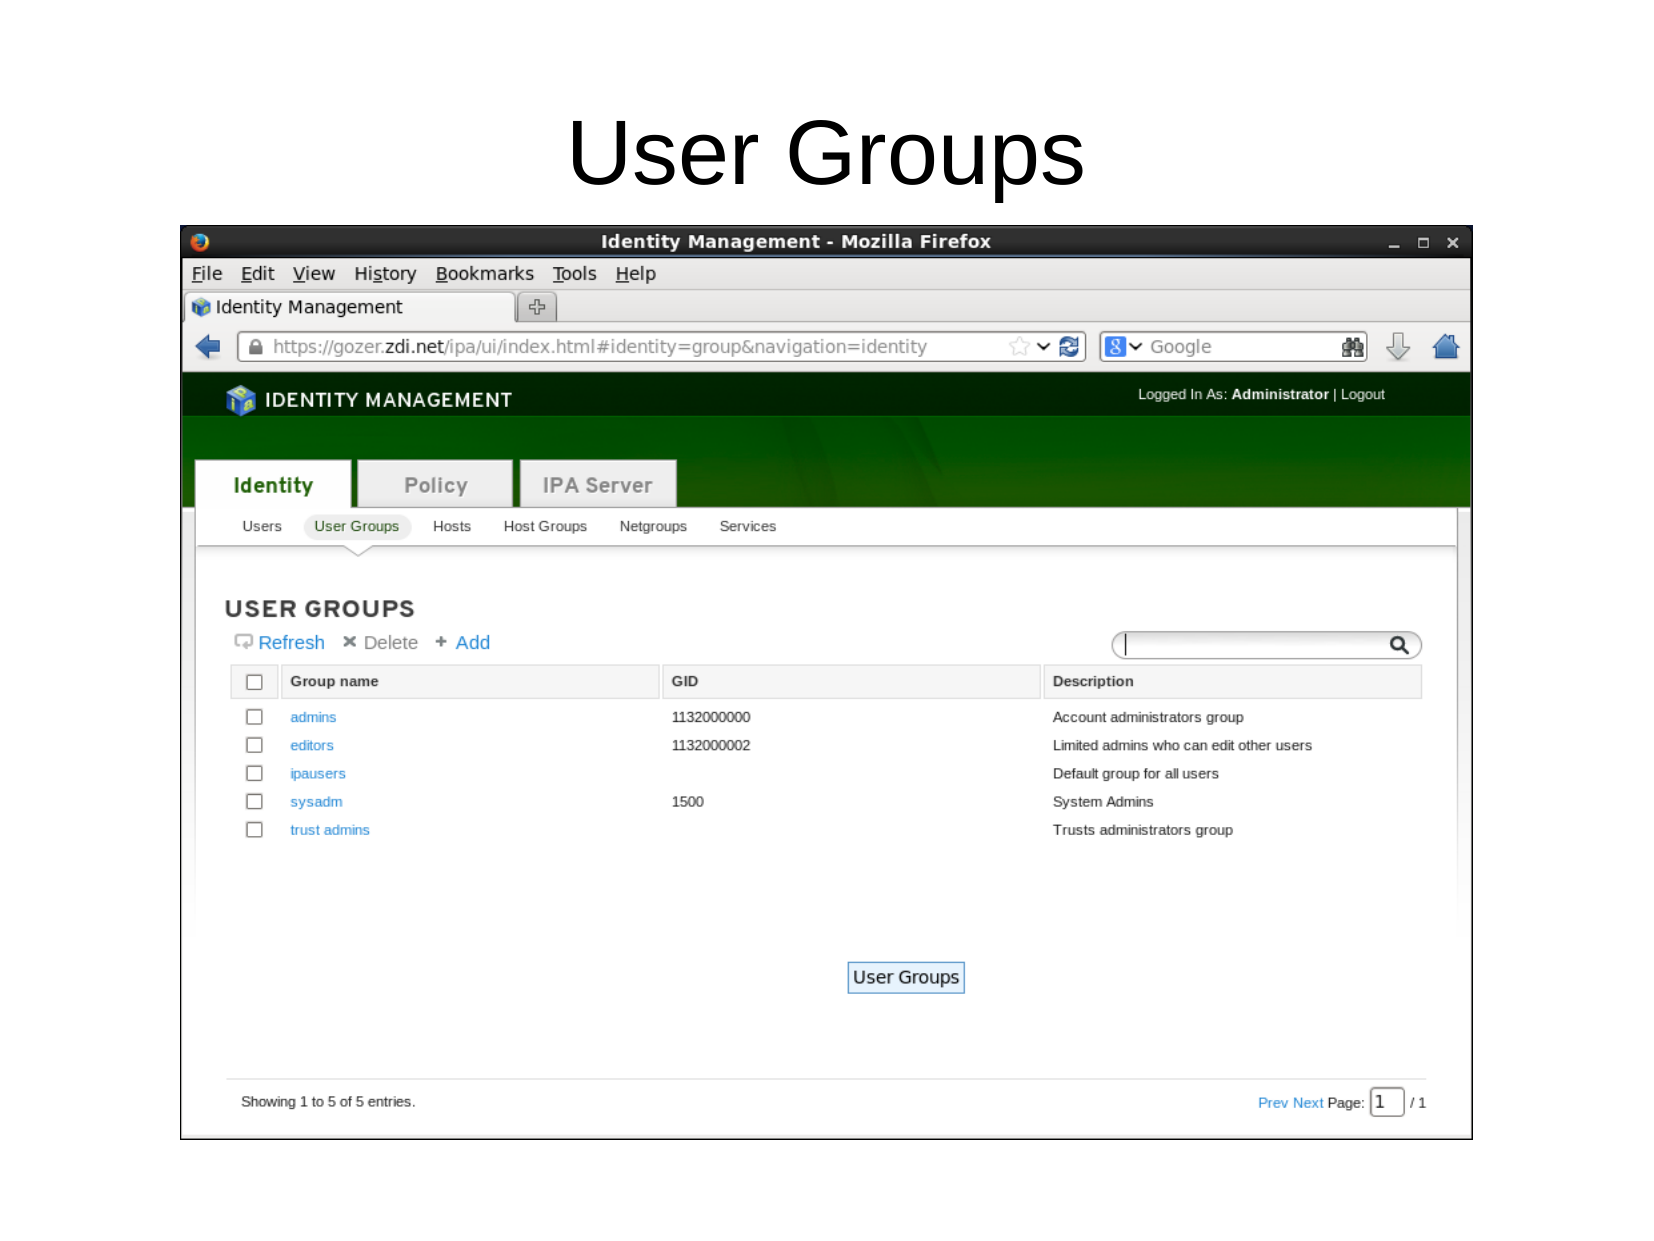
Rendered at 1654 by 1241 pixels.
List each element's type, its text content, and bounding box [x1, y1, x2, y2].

picture [180, 225, 1473, 1141]
title User Groups [82, 49, 1571, 257]
